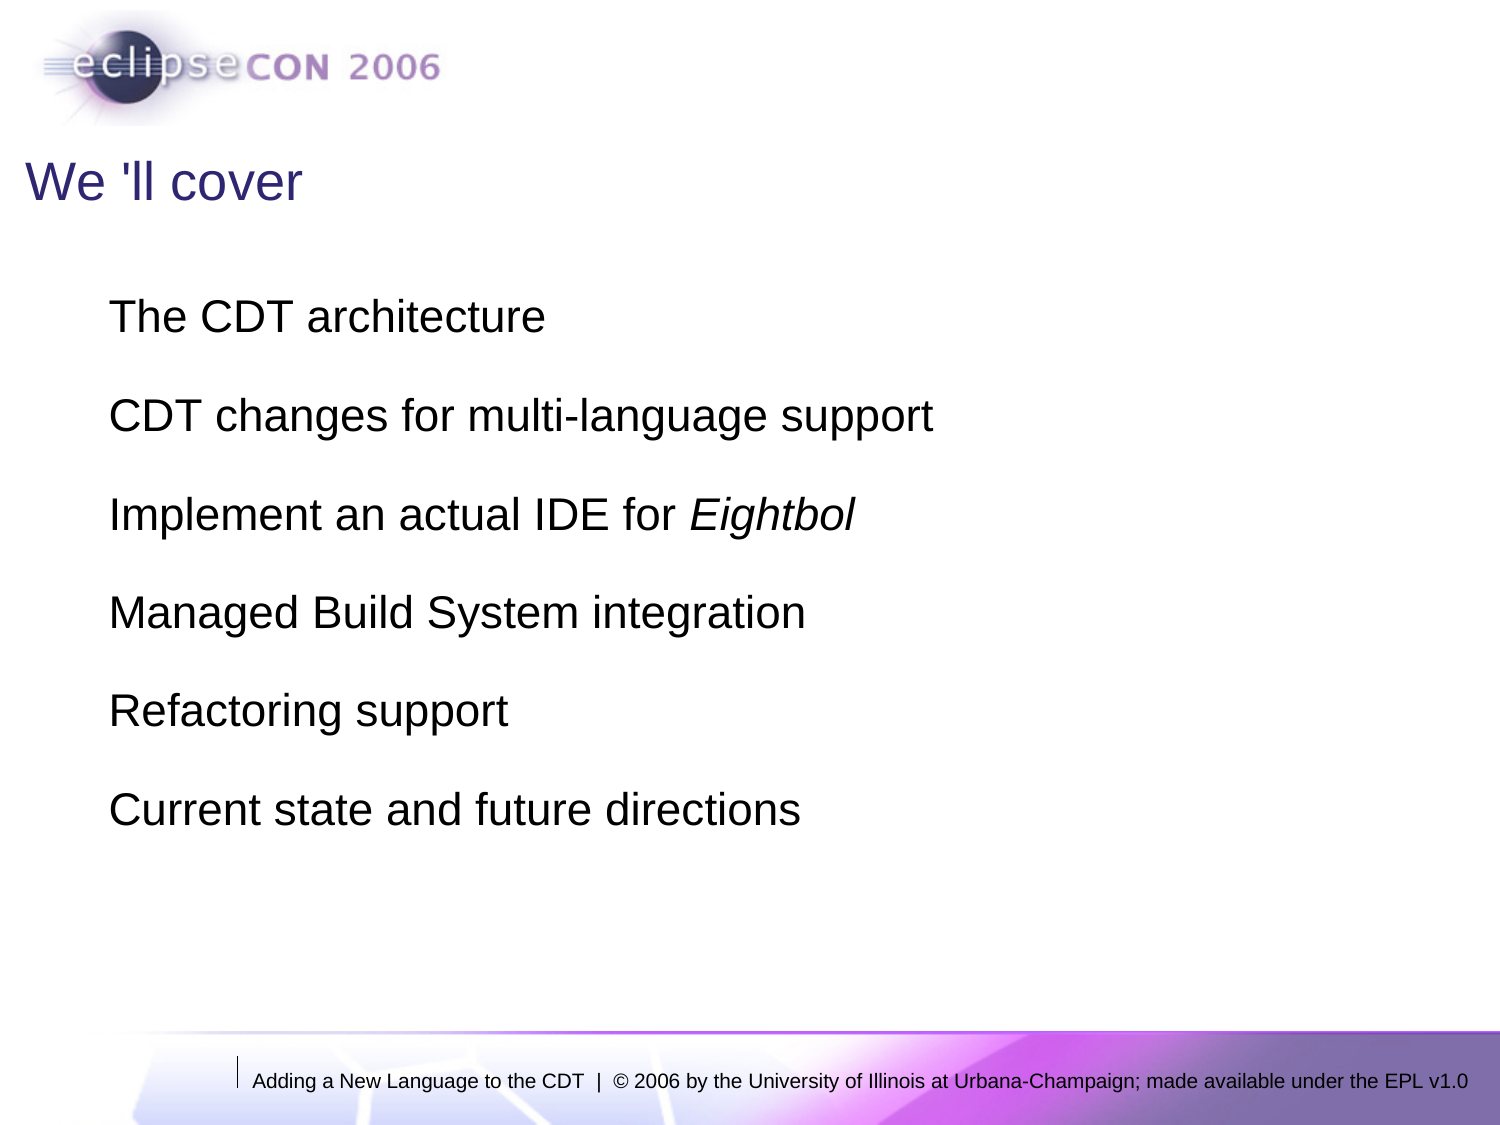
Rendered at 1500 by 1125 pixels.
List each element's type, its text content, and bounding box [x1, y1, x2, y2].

title We 'll cover [25, 142, 1378, 225]
picture [0, 1031, 1500, 1125]
picture [31, 10, 1040, 126]
list The CDT architecture CDT changes for multi-language support Implement an actual IDE for Eightbol Managed Build System integration Refactoring support Current state and future directions [108, 291, 1378, 932]
